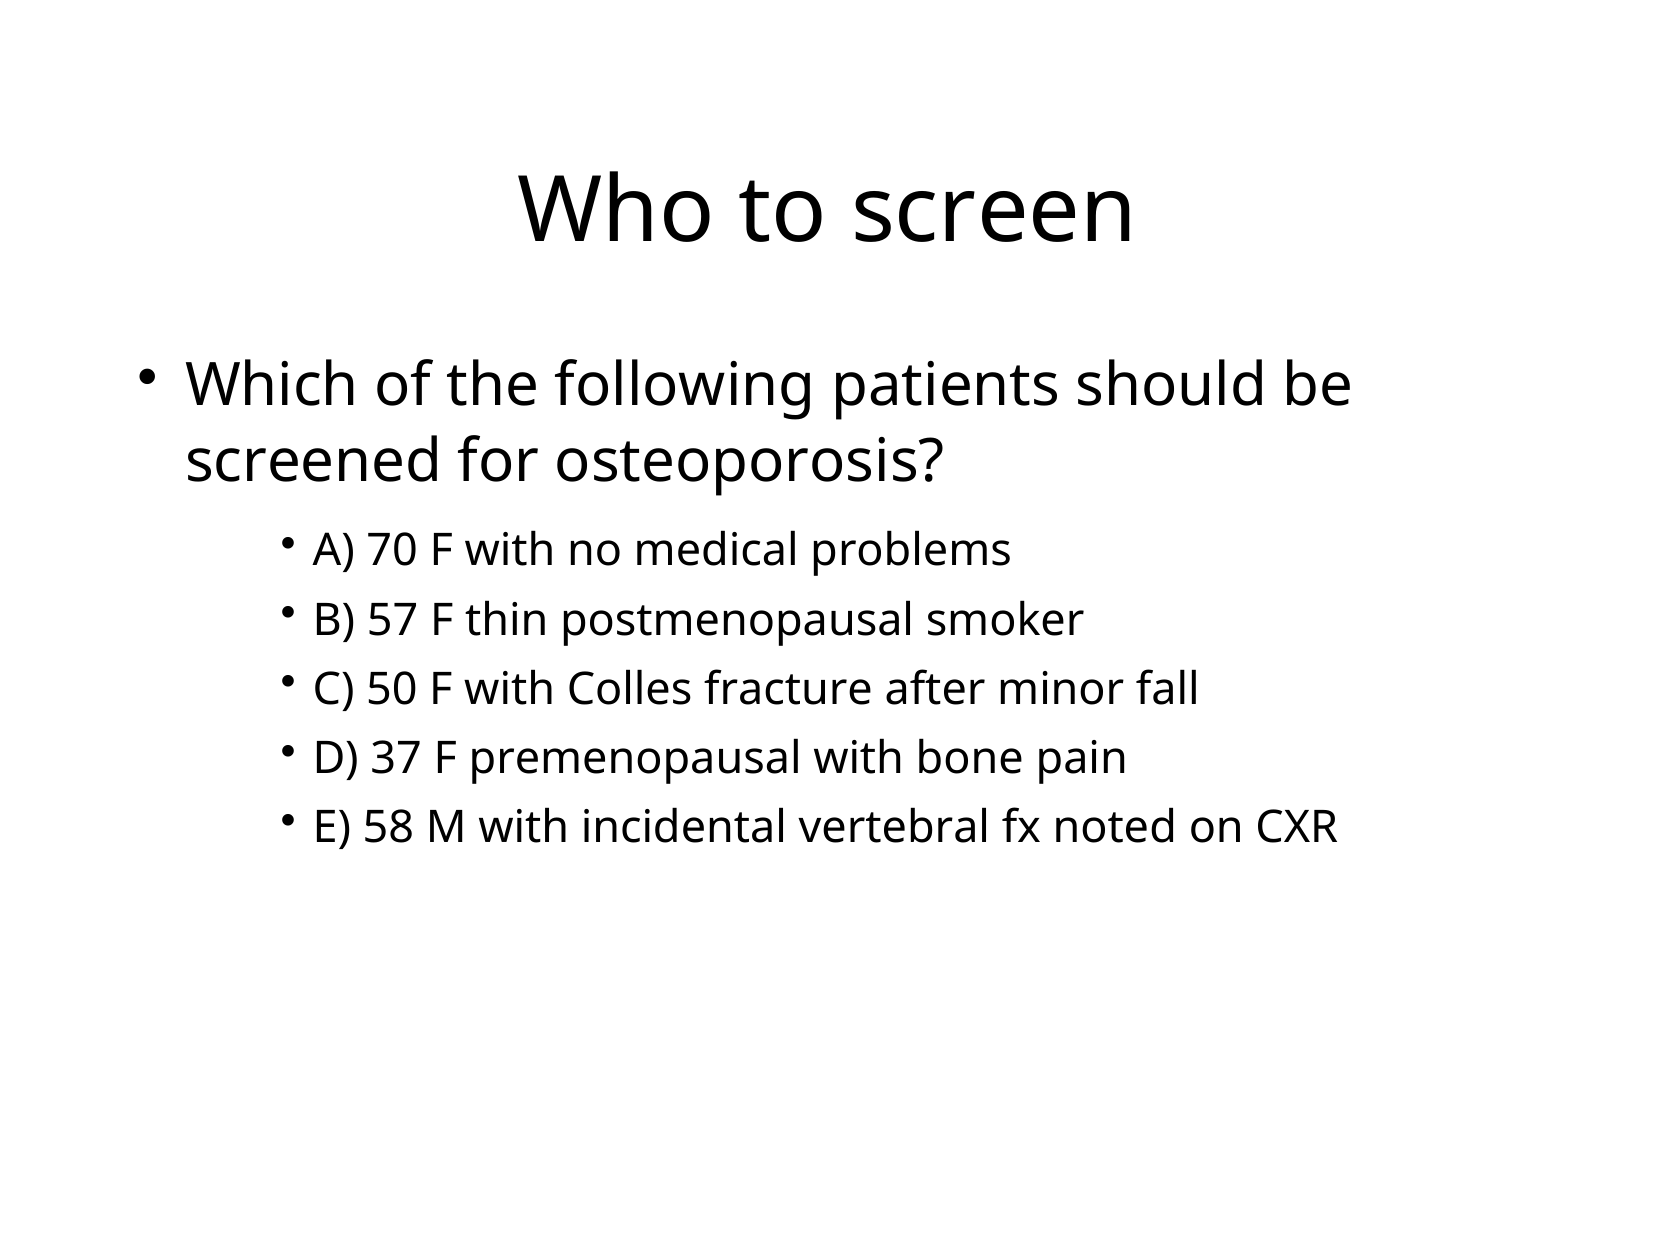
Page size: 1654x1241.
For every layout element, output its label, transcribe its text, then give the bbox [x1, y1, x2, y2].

title Who to screen [121, 155, 1534, 258]
list Which of the following patients should be screened for osteoporosis? A) 70 F with no medical problems B) 57 F thin postmenopausal smoker C) 50 F with Colles fracture after minor fall D) 37 F premenopausal with bone pain E) 58 M with incidental vertebral fx noted on CXR [121, 344, 1534, 855]
